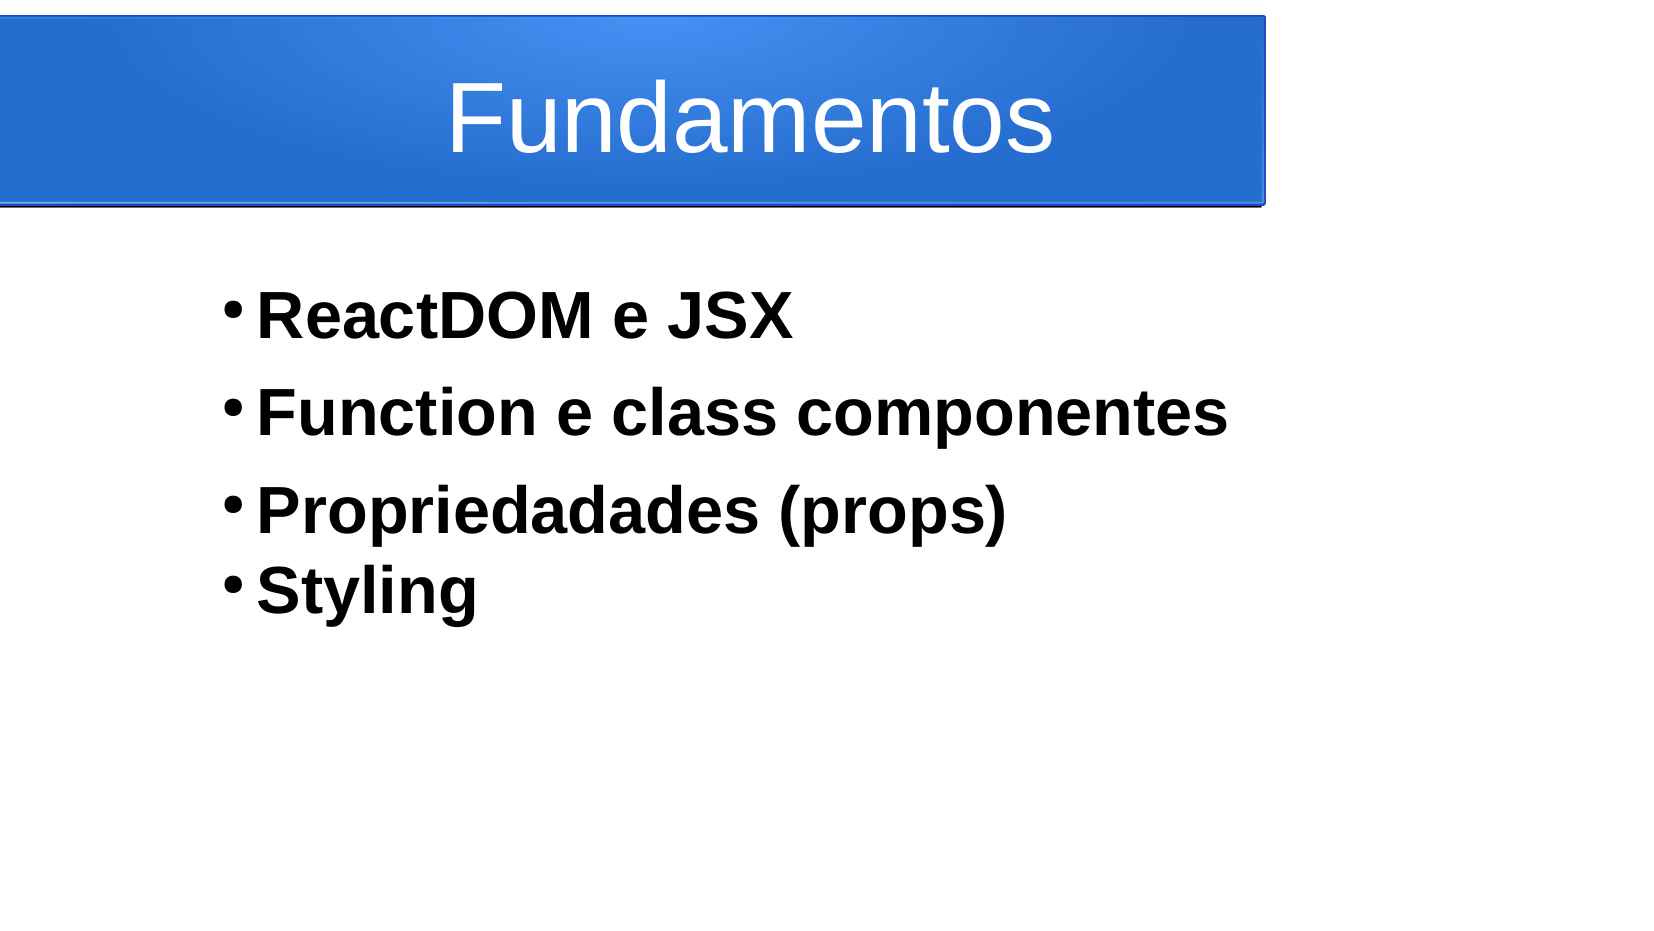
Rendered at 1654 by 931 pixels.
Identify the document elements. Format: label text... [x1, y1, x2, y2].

text_box Fundamentos [430, 44, 1288, 180]
picture [0, 13, 1269, 211]
text_box ReactDOM e JSX Function e class componentes Propriedadades (props) Styling [206, 264, 1465, 652]
